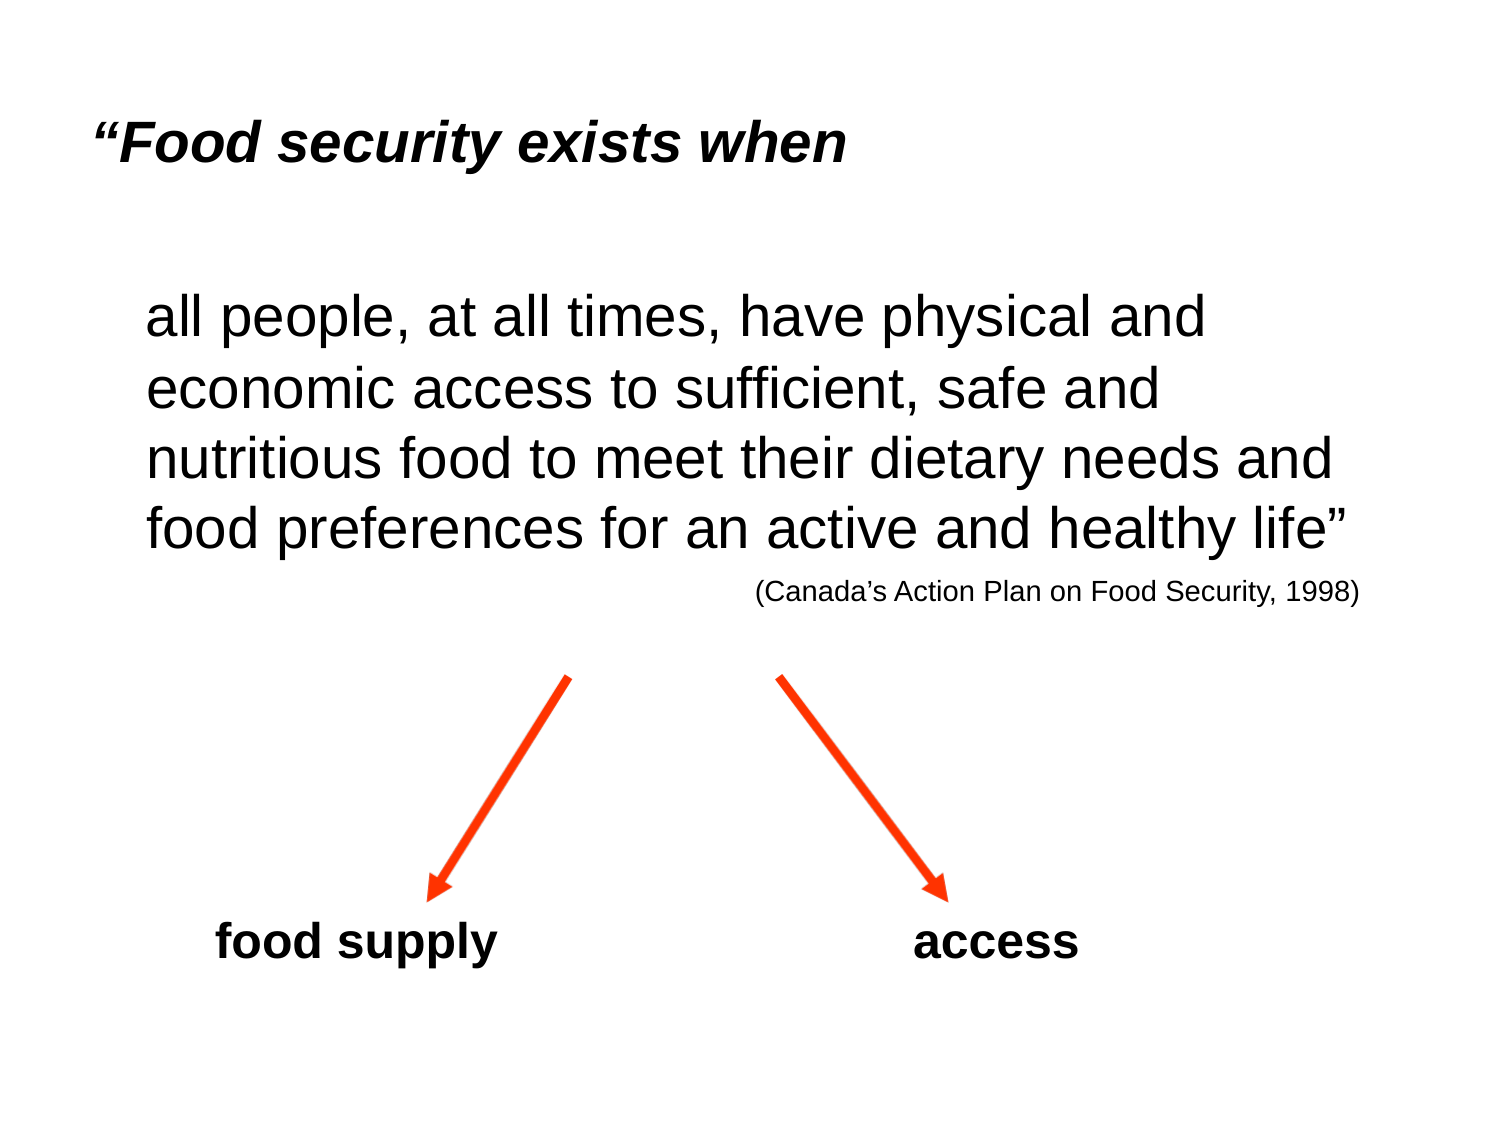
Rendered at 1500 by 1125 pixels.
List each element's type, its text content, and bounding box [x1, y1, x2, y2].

text_box food supply [199, 901, 573, 977]
picture [774, 673, 976, 930]
picture [399, 674, 573, 901]
text_box (Canada’s Action Plan on Food Security, 1998) [739, 565, 1400, 616]
text_box access [898, 901, 1214, 977]
title “Food security exists when [75, 45, 1425, 233]
list all people, at all times, have physical and economic access to sufficient, safe and nutritious food to meet their dietary needs and food preferences for an active and healthy life” [75, 262, 1425, 1005]
